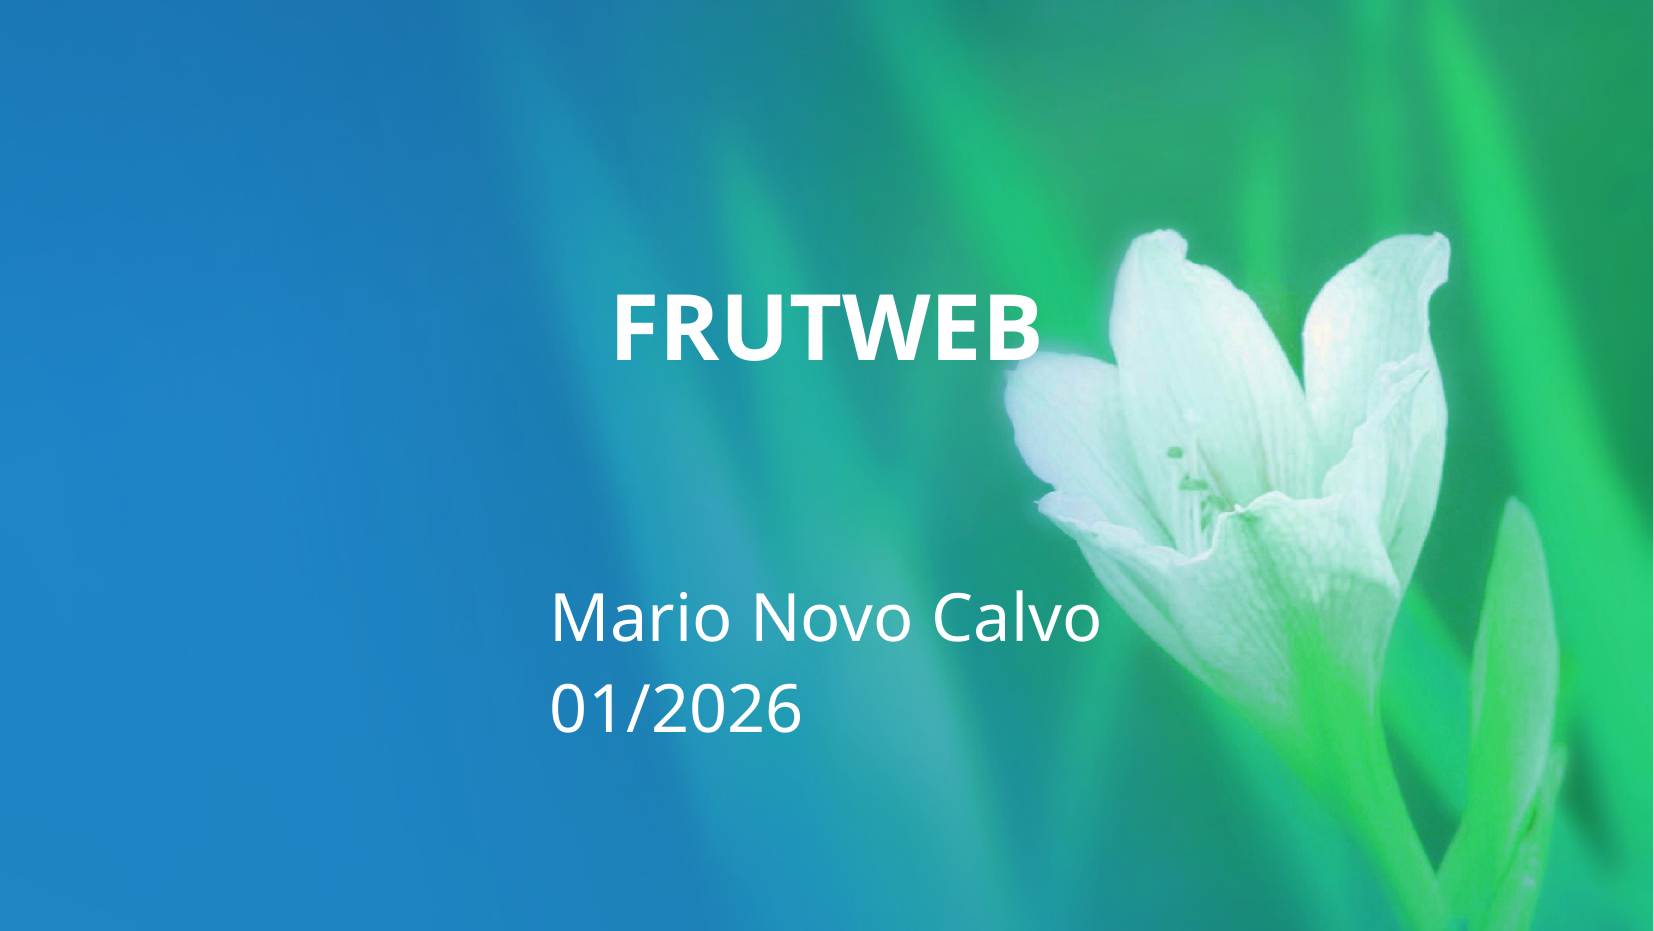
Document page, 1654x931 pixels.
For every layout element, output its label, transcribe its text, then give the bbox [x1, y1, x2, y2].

title FRUTWEB [118, 177, 1536, 473]
subtitle Mario Novo Calvo 01/2026 [118, 484, 1536, 839]
picture [0, 0, 1654, 931]
